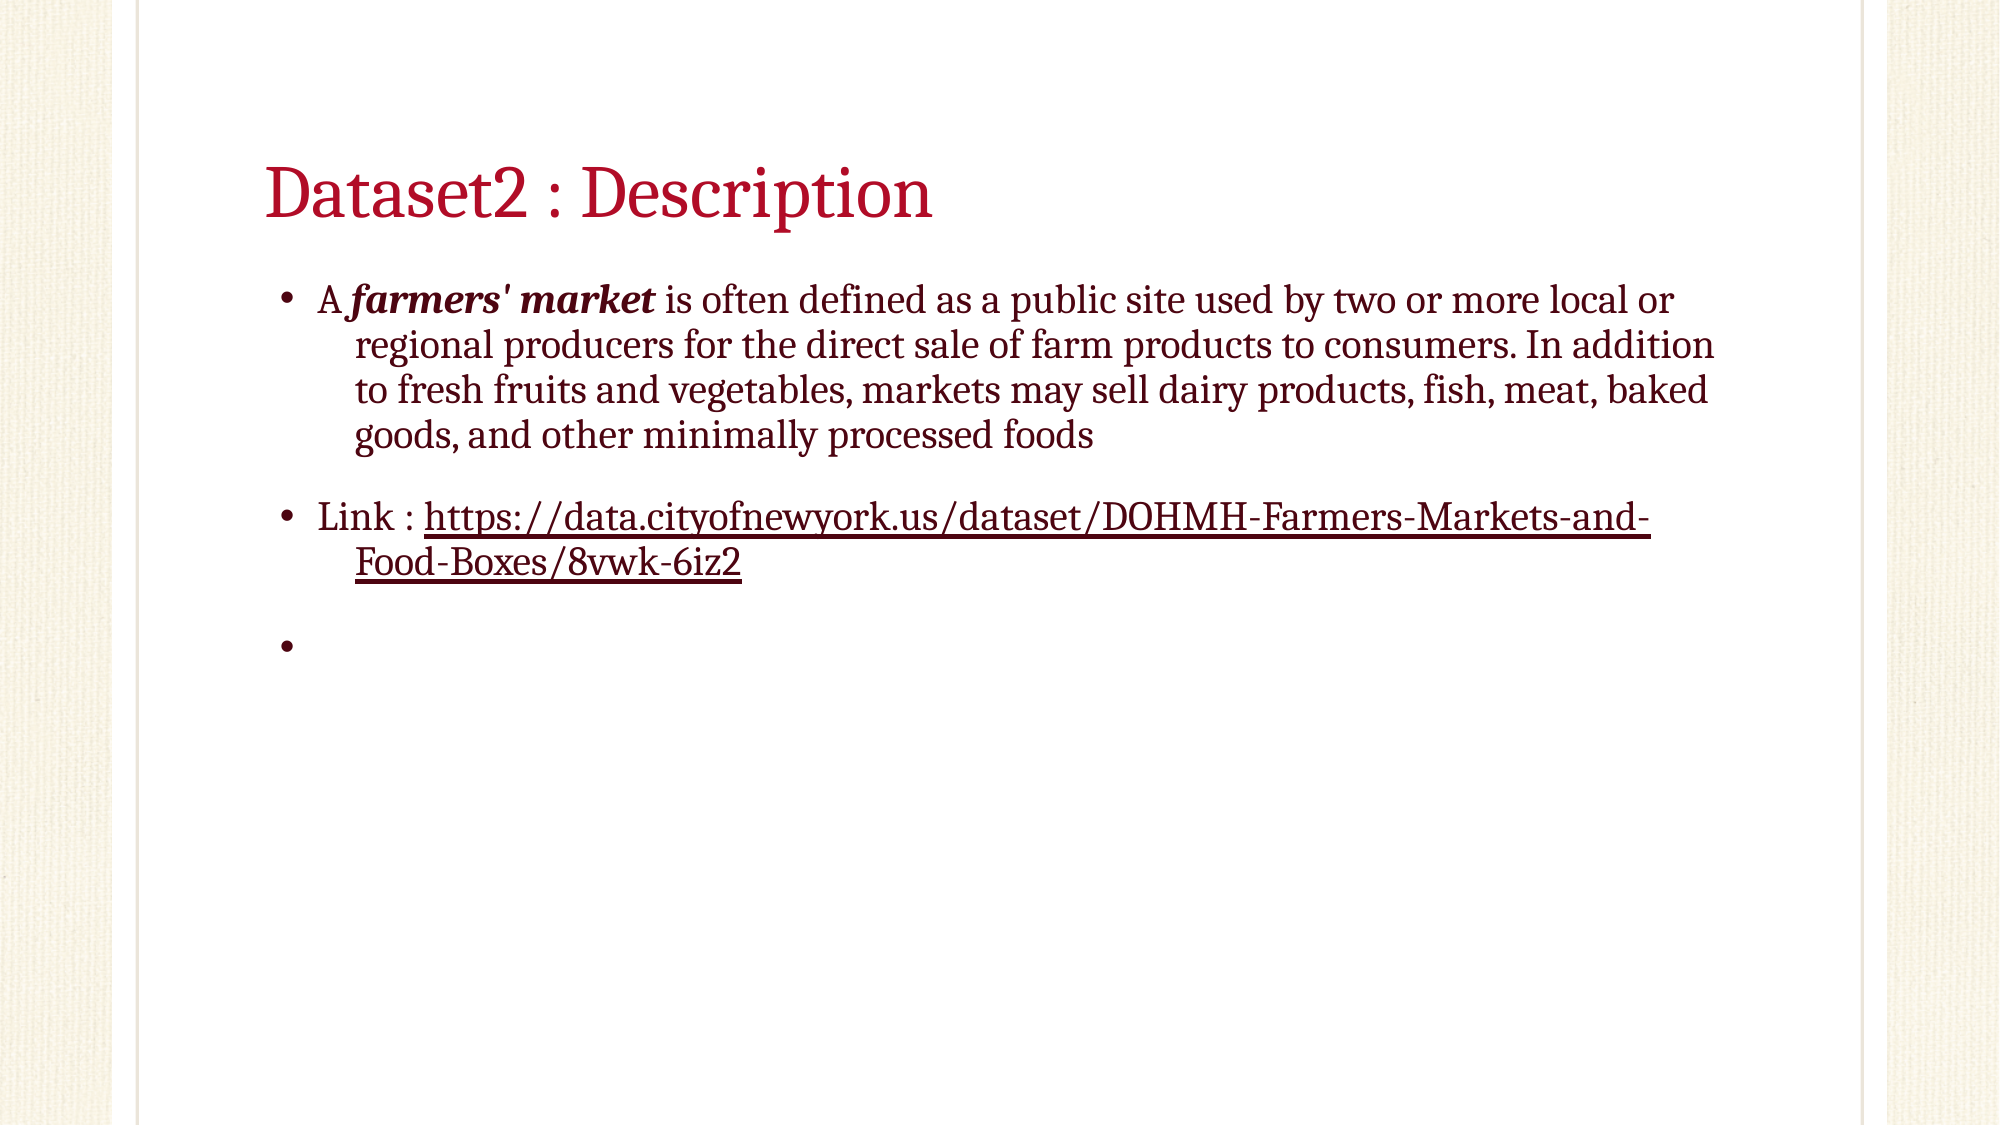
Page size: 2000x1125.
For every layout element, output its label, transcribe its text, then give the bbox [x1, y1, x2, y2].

title Dataset2 : Description [249, 52, 1750, 240]
list A farmers' market is often defined as a public site used by two or more local or regional producers for the direct sale of farm products to consumers. In addition to fresh fruits and vegetables, markets may sell dairy products, fish, meat, baked goods, and other minimally processed foods Link : https://data.cityofnewyork.us/dataset/DOHMH-Farmers-Markets-and- Food-Boxes/8vwk-6iz2 [249, 269, 1750, 1013]
